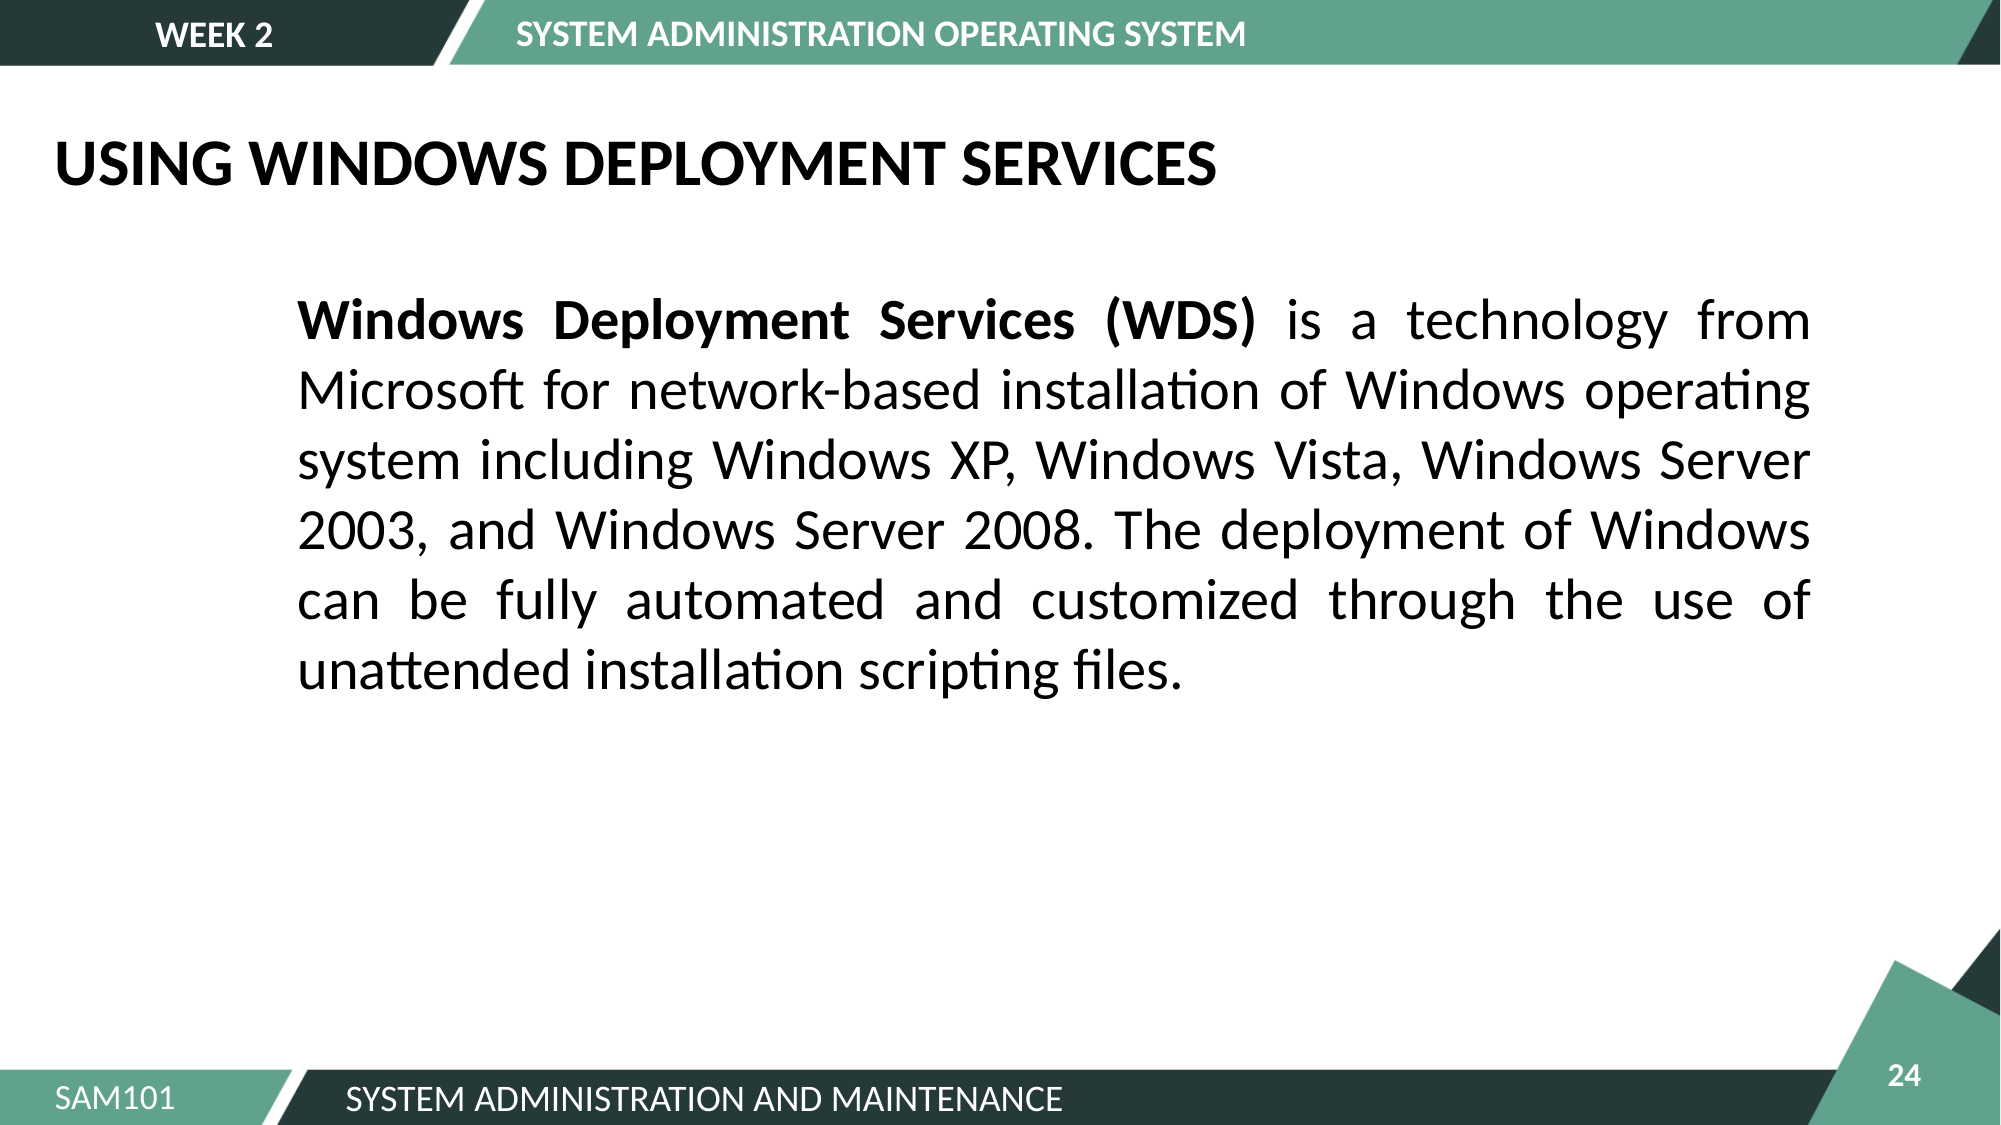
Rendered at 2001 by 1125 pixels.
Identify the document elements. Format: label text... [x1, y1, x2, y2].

text_box USING WINDOWS DEPLOYMENT SERVICES [39, 112, 1861, 215]
text_box WEEK 2 [98, 2, 331, 63]
text_box SYSTEM ADMINISTRATION AND MAINTENANCE [330, 1066, 1332, 1125]
slide_number <number> [1486, 1042, 1937, 1103]
text_box SAM101 [39, 1066, 233, 1125]
text_box Windows Deployment Services (WDS) is a technology from Microsoft for network-based installation of Windows operating system including Windows XP, Windows Vista, Windows Server 2003, and Windows Server 2008. The deployment of Windows can be fully automated and customized through the use of unattended installation scripting files. [282, 265, 1827, 716]
picture [0, 0, 2001, 1125]
text_box SYSTEM ADMINISTRATION OPERATING SYSTEM [501, 1, 1937, 62]
